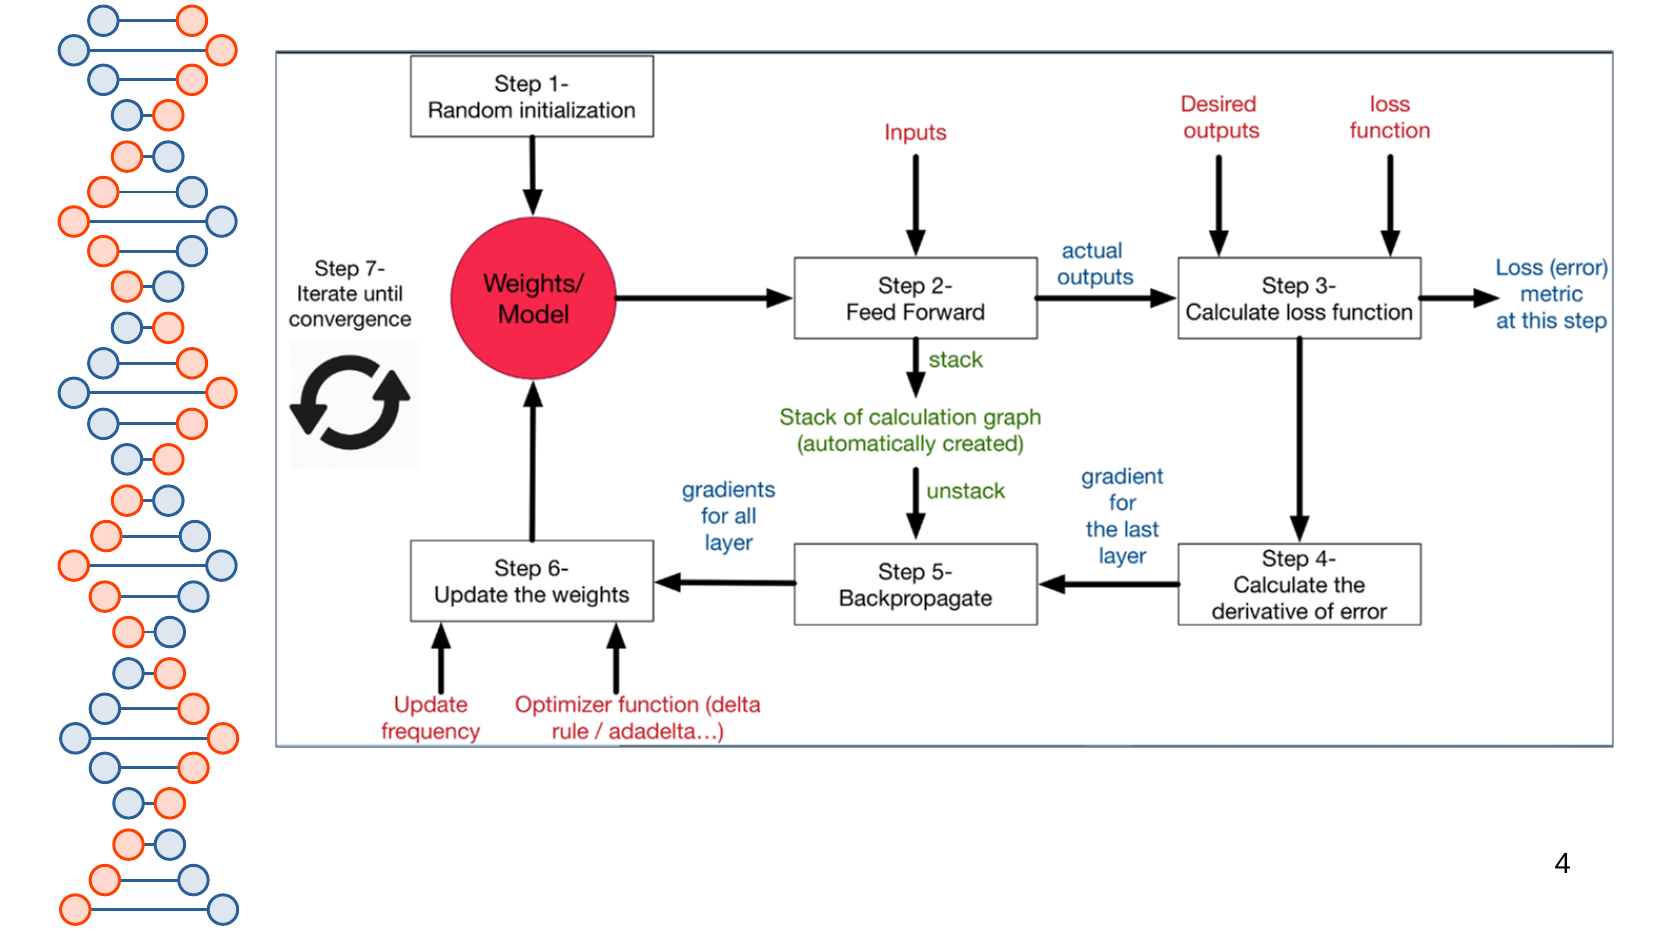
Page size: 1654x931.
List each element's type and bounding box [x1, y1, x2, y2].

picture [275, 50, 1614, 748]
